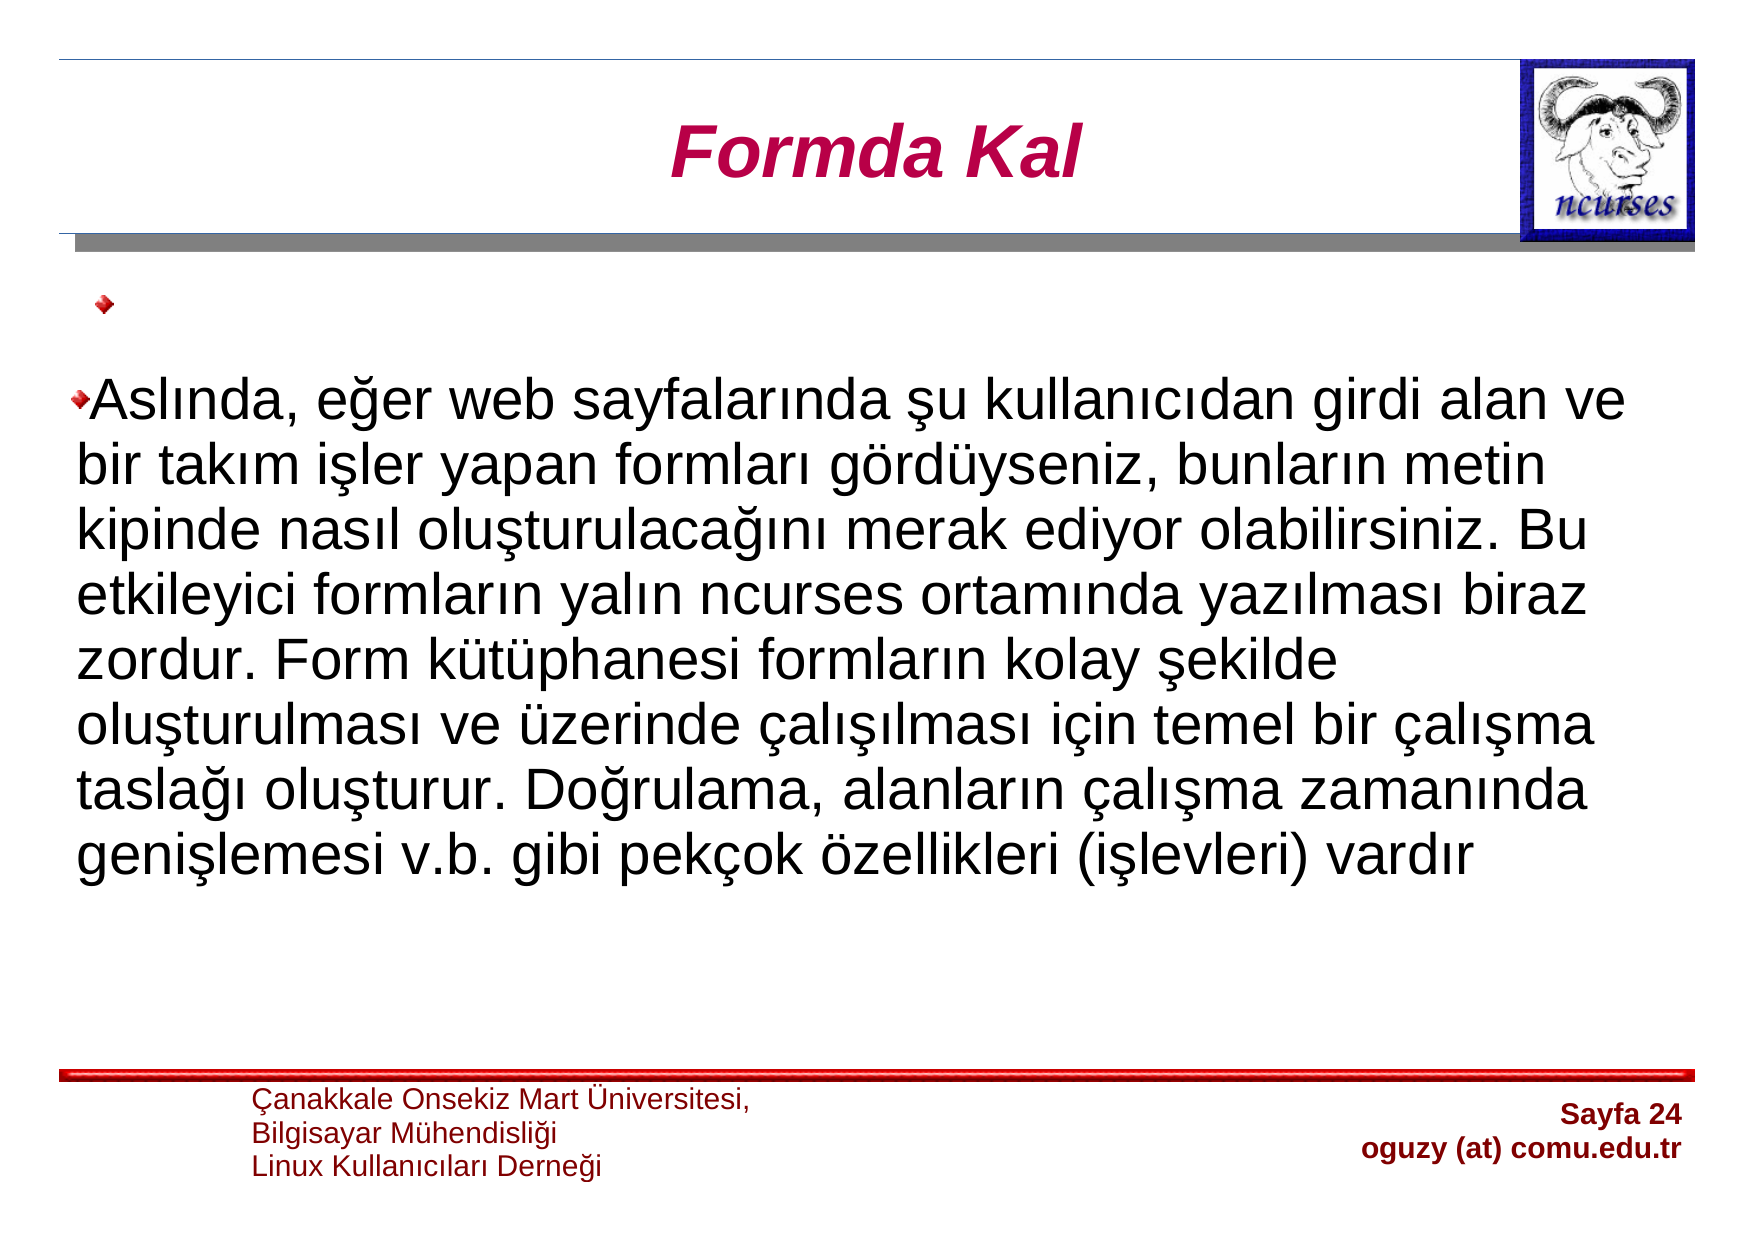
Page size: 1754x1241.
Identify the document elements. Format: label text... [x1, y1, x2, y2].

title Formda Kal [59, 59, 1695, 244]
picture [59, 1069, 1695, 1082]
list Aslında, eğer web sayfalarında şu kullanıcıdan girdi alan ve bir takım işler yapan formları gördüyseniz, bunların metin kipinde nasıl oluşturulacağını merak ediyor olabilirsiniz. Bu etkileyici formların yalın ncurses ortamında yazılması biraz zordur. Form kütüphanesi formların kolay şekilde oluşturulması ve üzerinde çalışılması için temel bir çalışma taslağı oluşturur. Doğrulama, alanların çalışma zamanında genişlemesi v.b. gibi pekçok özellikleri (işlevleri) vardır [71, 272, 1695, 1055]
